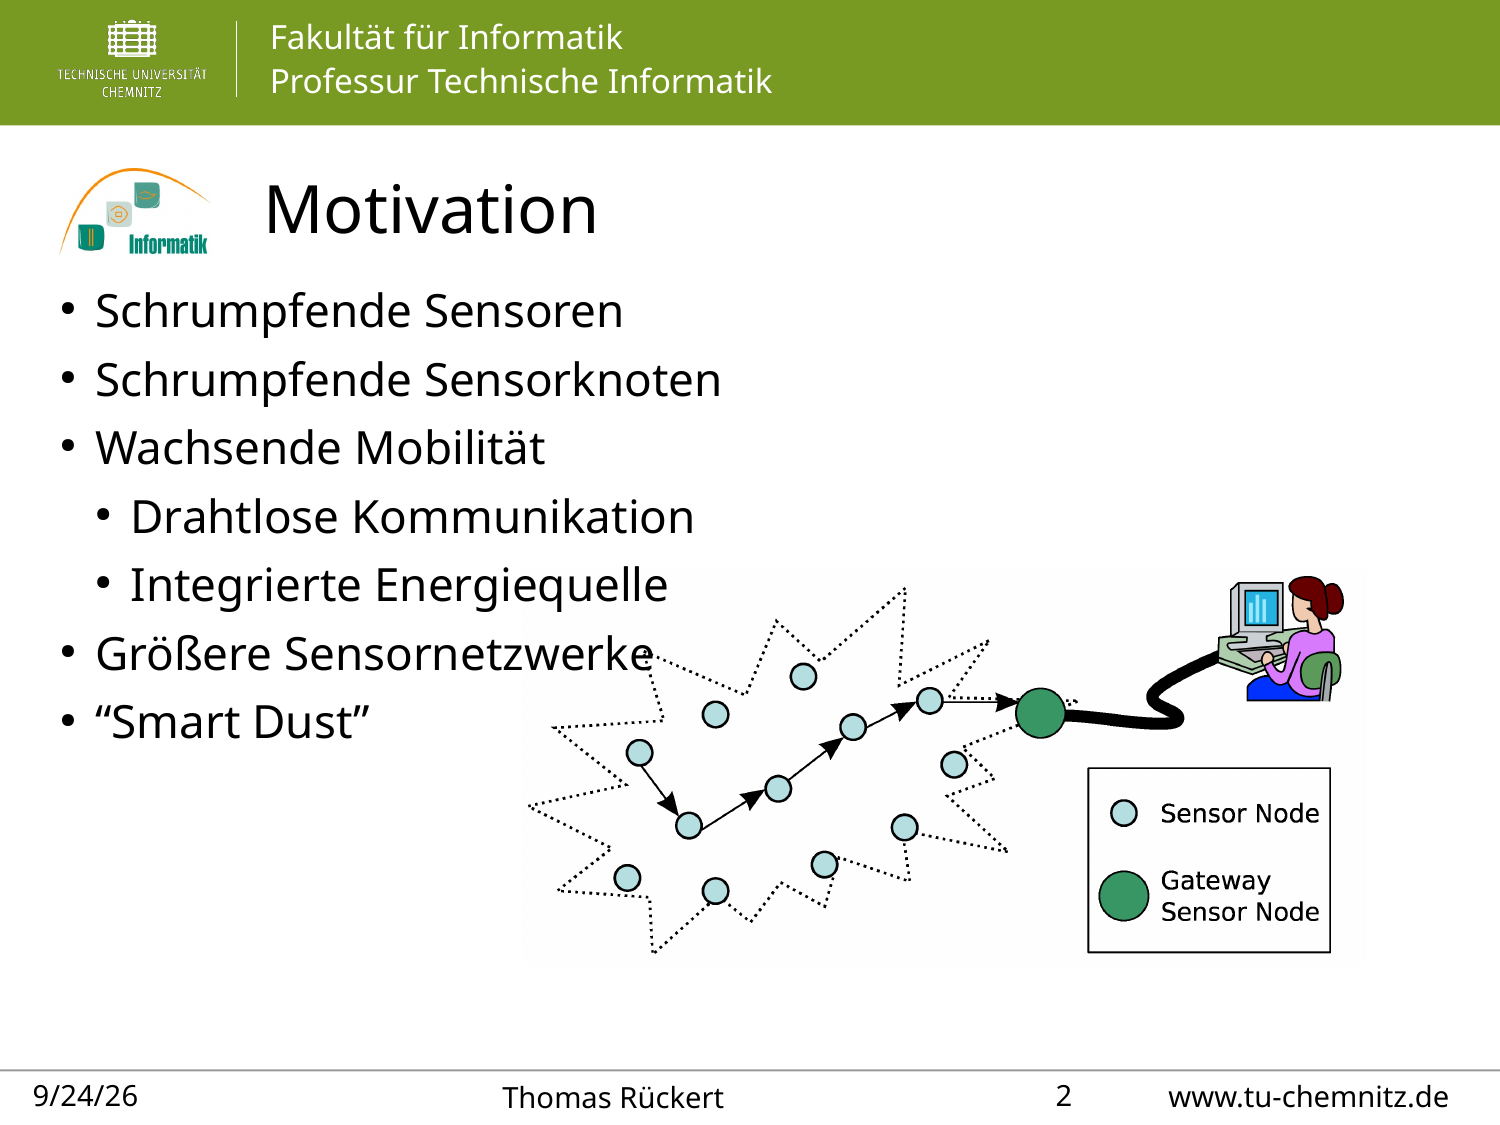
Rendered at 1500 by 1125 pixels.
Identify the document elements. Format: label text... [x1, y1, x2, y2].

slide_number <number> [750, 1069, 1088, 1125]
title Motivation [248, 159, 1459, 271]
picture [25, 0, 239, 130]
footer Thomas Rückert [360, 1069, 750, 1125]
list [248, 379, 1459, 1035]
picture [59, 168, 212, 256]
slide_number 4/9/15 [17, 1069, 356, 1125]
text_box Schrumpfende Sensoren Schrumpfende Sensorknoten Wachsende Mobilität Drahtlose Kommunikation Integrierte Energiequelle Größere Sensornetzwerke “Smart Dust” [45, 271, 1051, 759]
